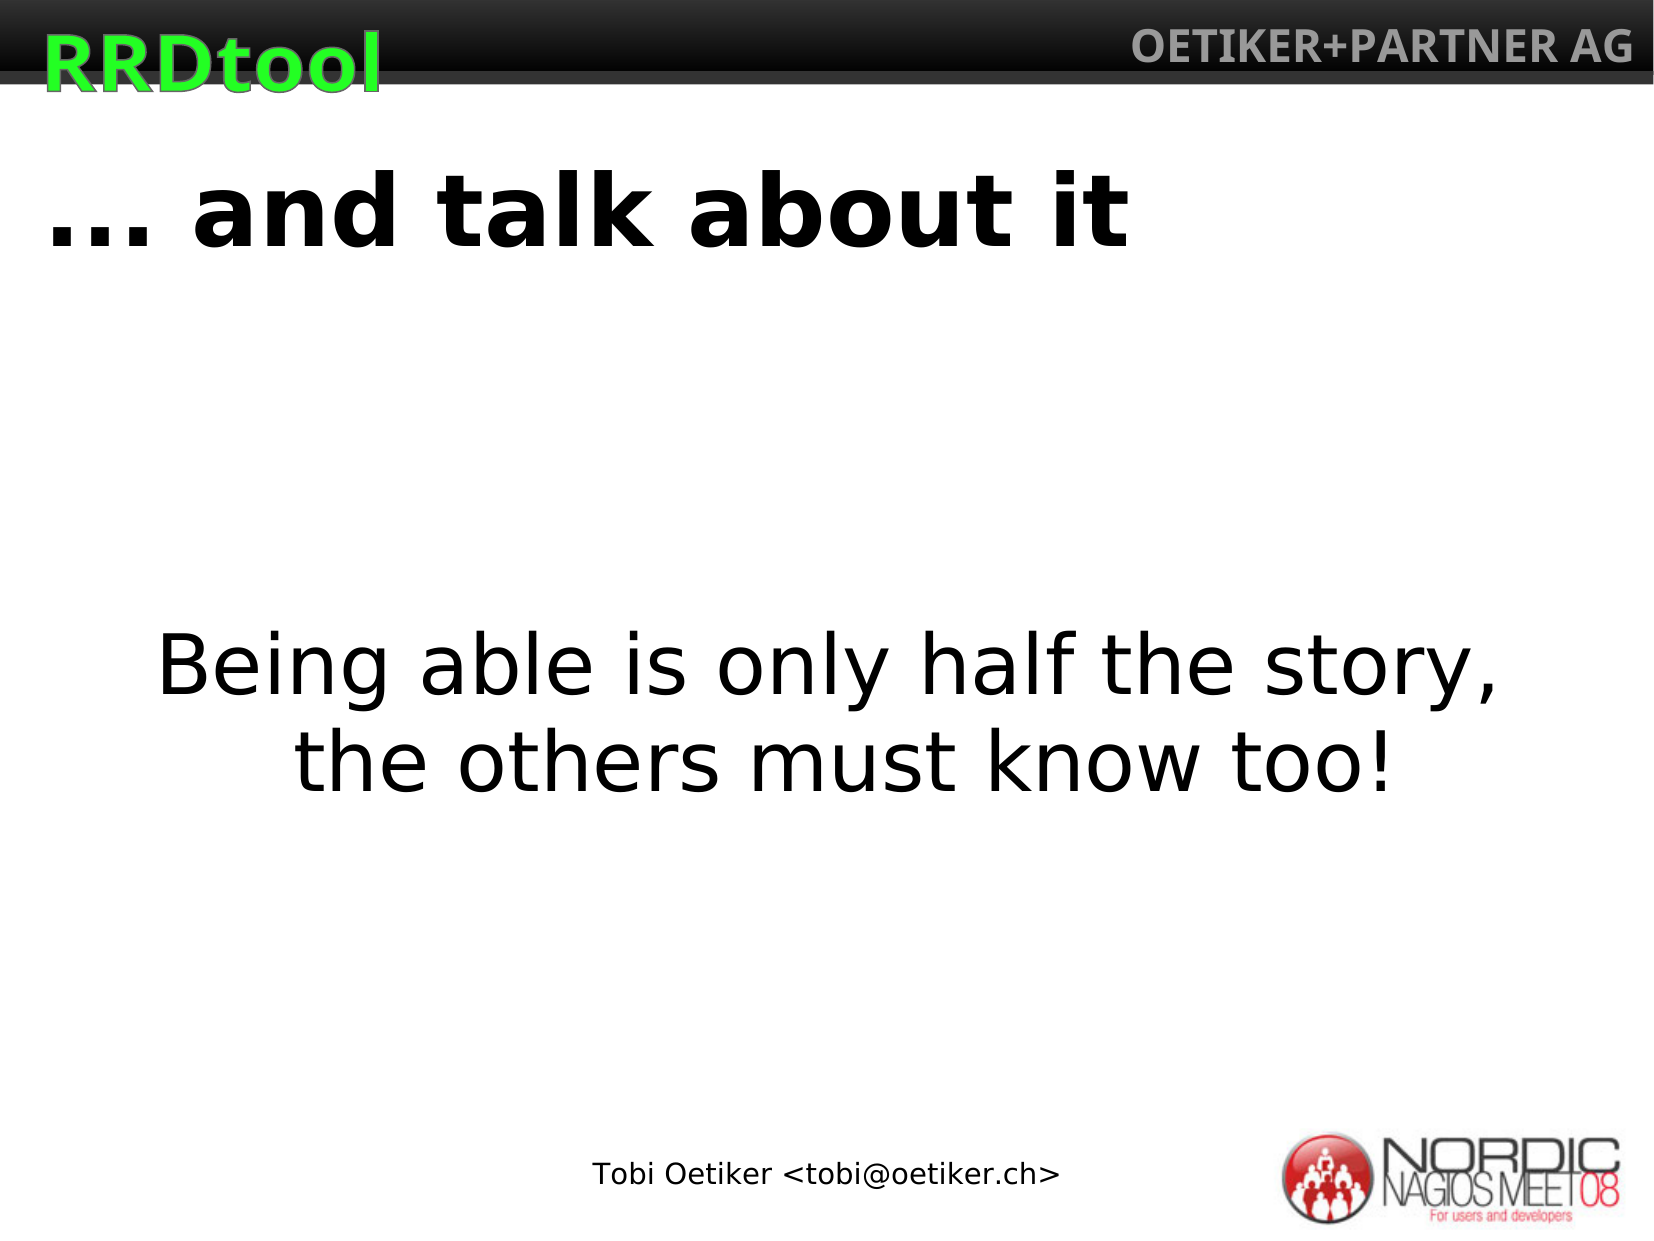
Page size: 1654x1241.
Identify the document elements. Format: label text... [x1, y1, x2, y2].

picture [1262, 1116, 1654, 1241]
subtitle Being able is only half the story, the others must know too! [50, 329, 1571, 1099]
title ... and talk about it [43, 137, 1582, 287]
